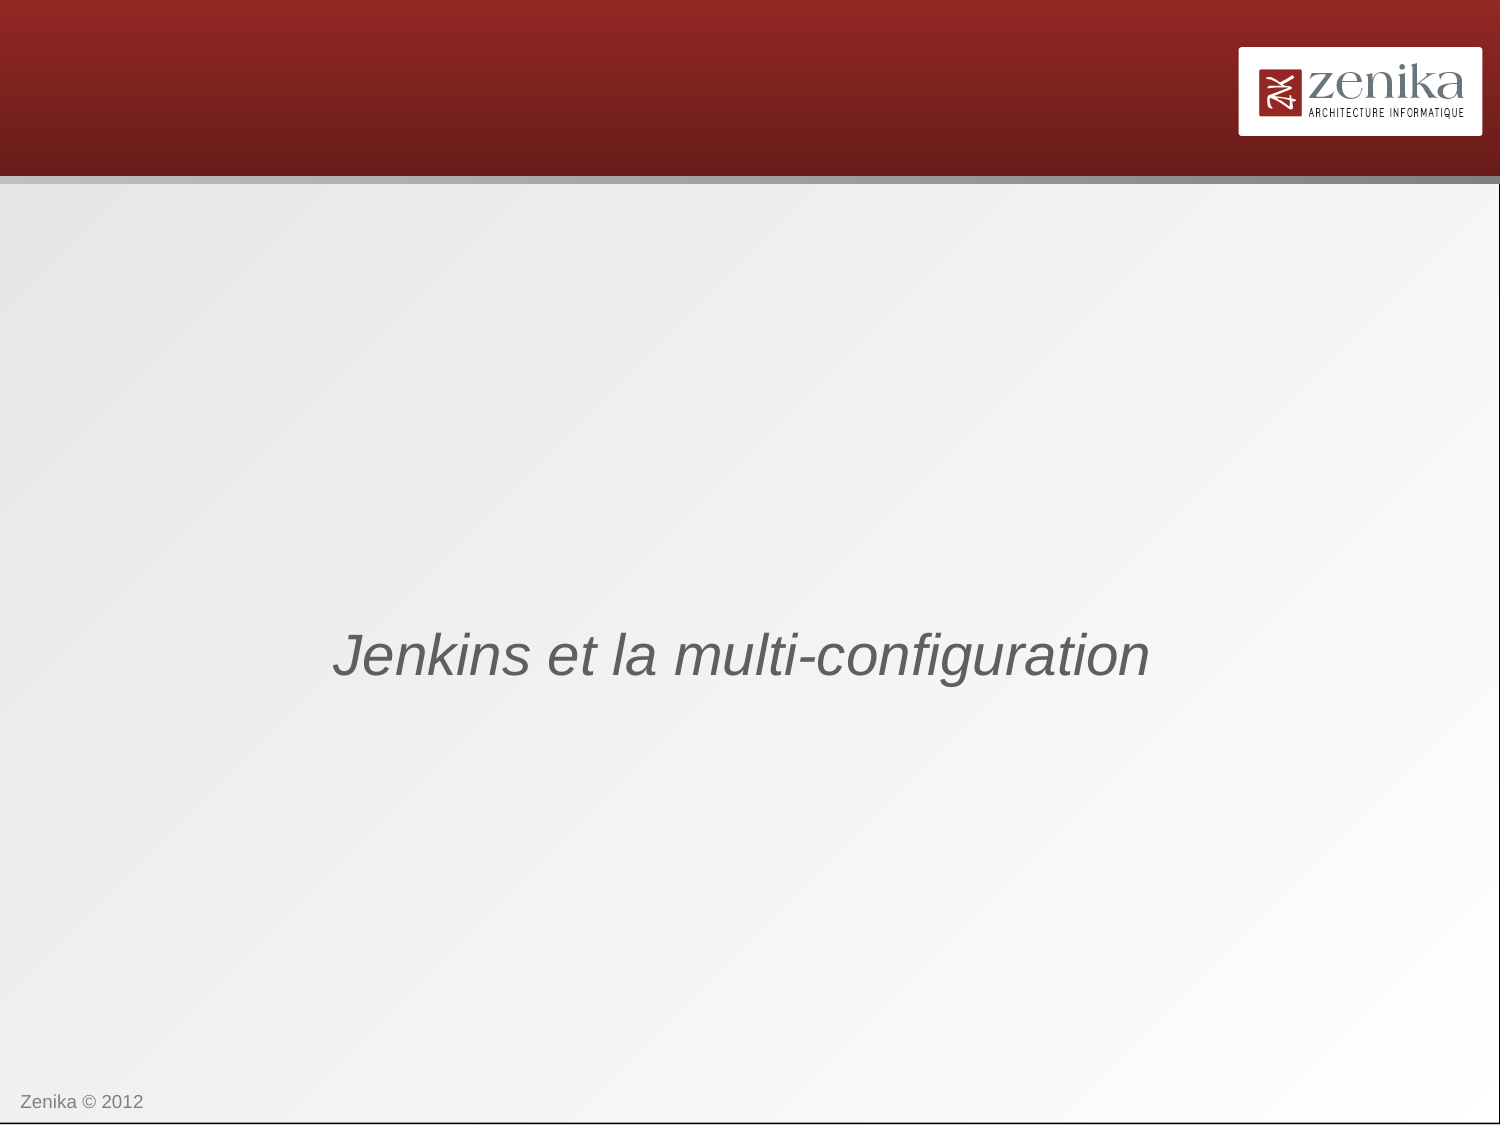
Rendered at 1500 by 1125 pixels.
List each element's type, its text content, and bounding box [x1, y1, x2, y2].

subtitle Jenkins et la multi-configuration [50, 257, 1435, 1072]
picture [1257, 58, 1464, 125]
